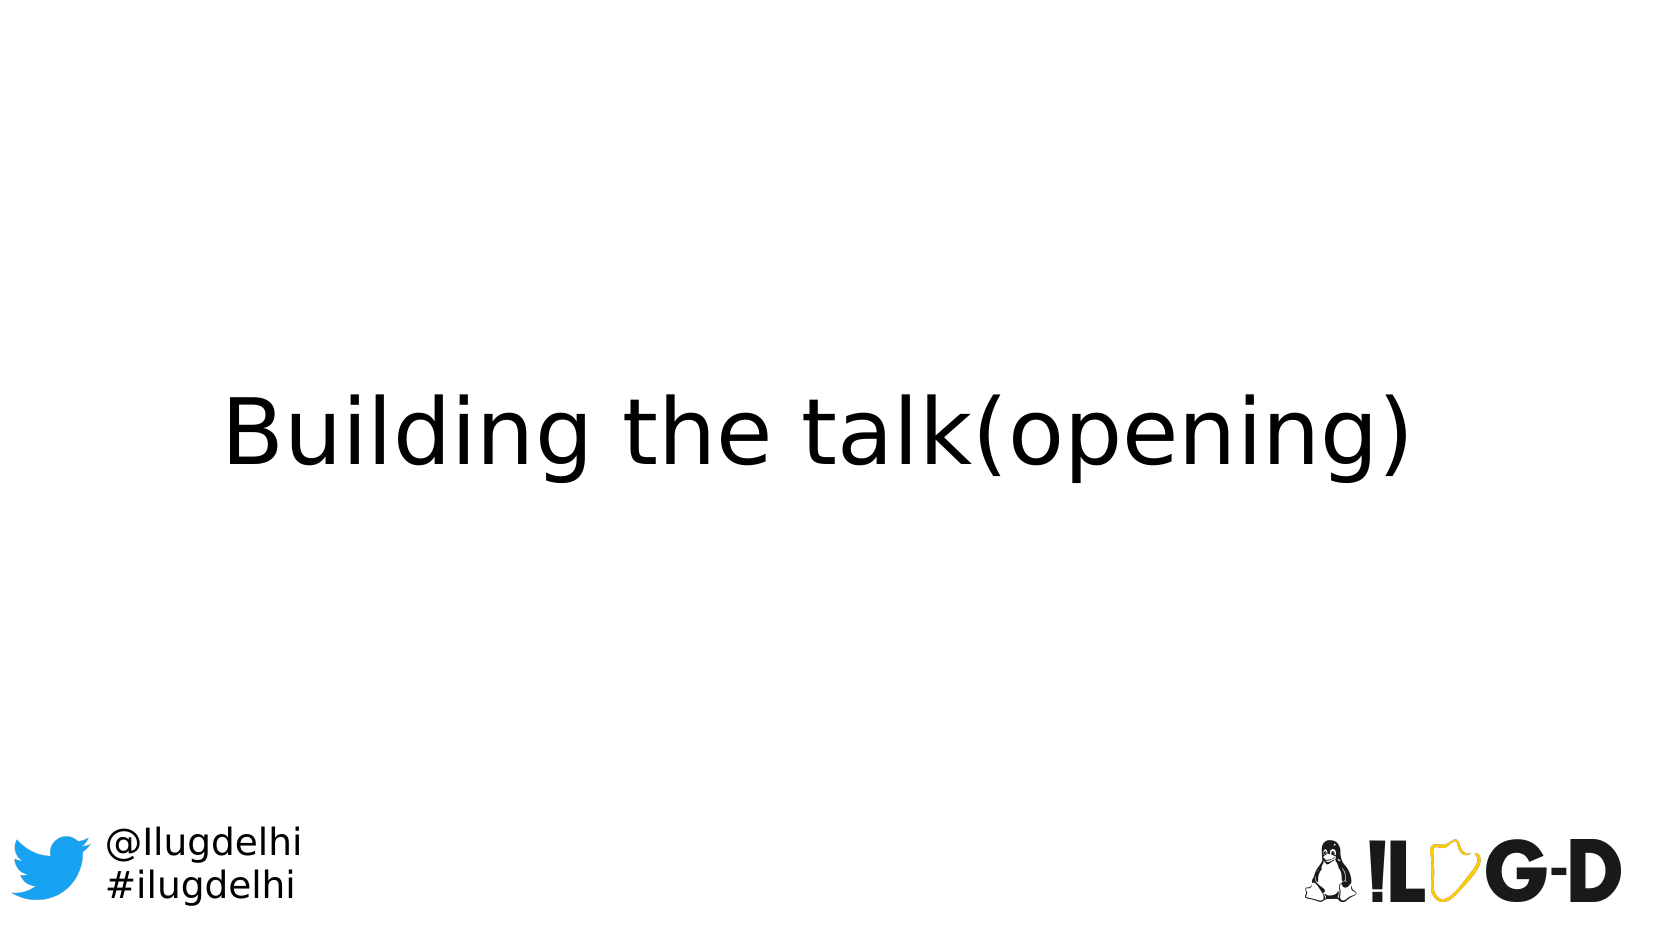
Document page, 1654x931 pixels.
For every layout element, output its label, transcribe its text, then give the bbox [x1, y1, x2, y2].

title Building the talk(opening) [75, 354, 1564, 511]
text_box @Ilugdelhi #ilugdelhi [90, 813, 318, 916]
picture [1305, 839, 1621, 902]
picture [11, 836, 90, 901]
